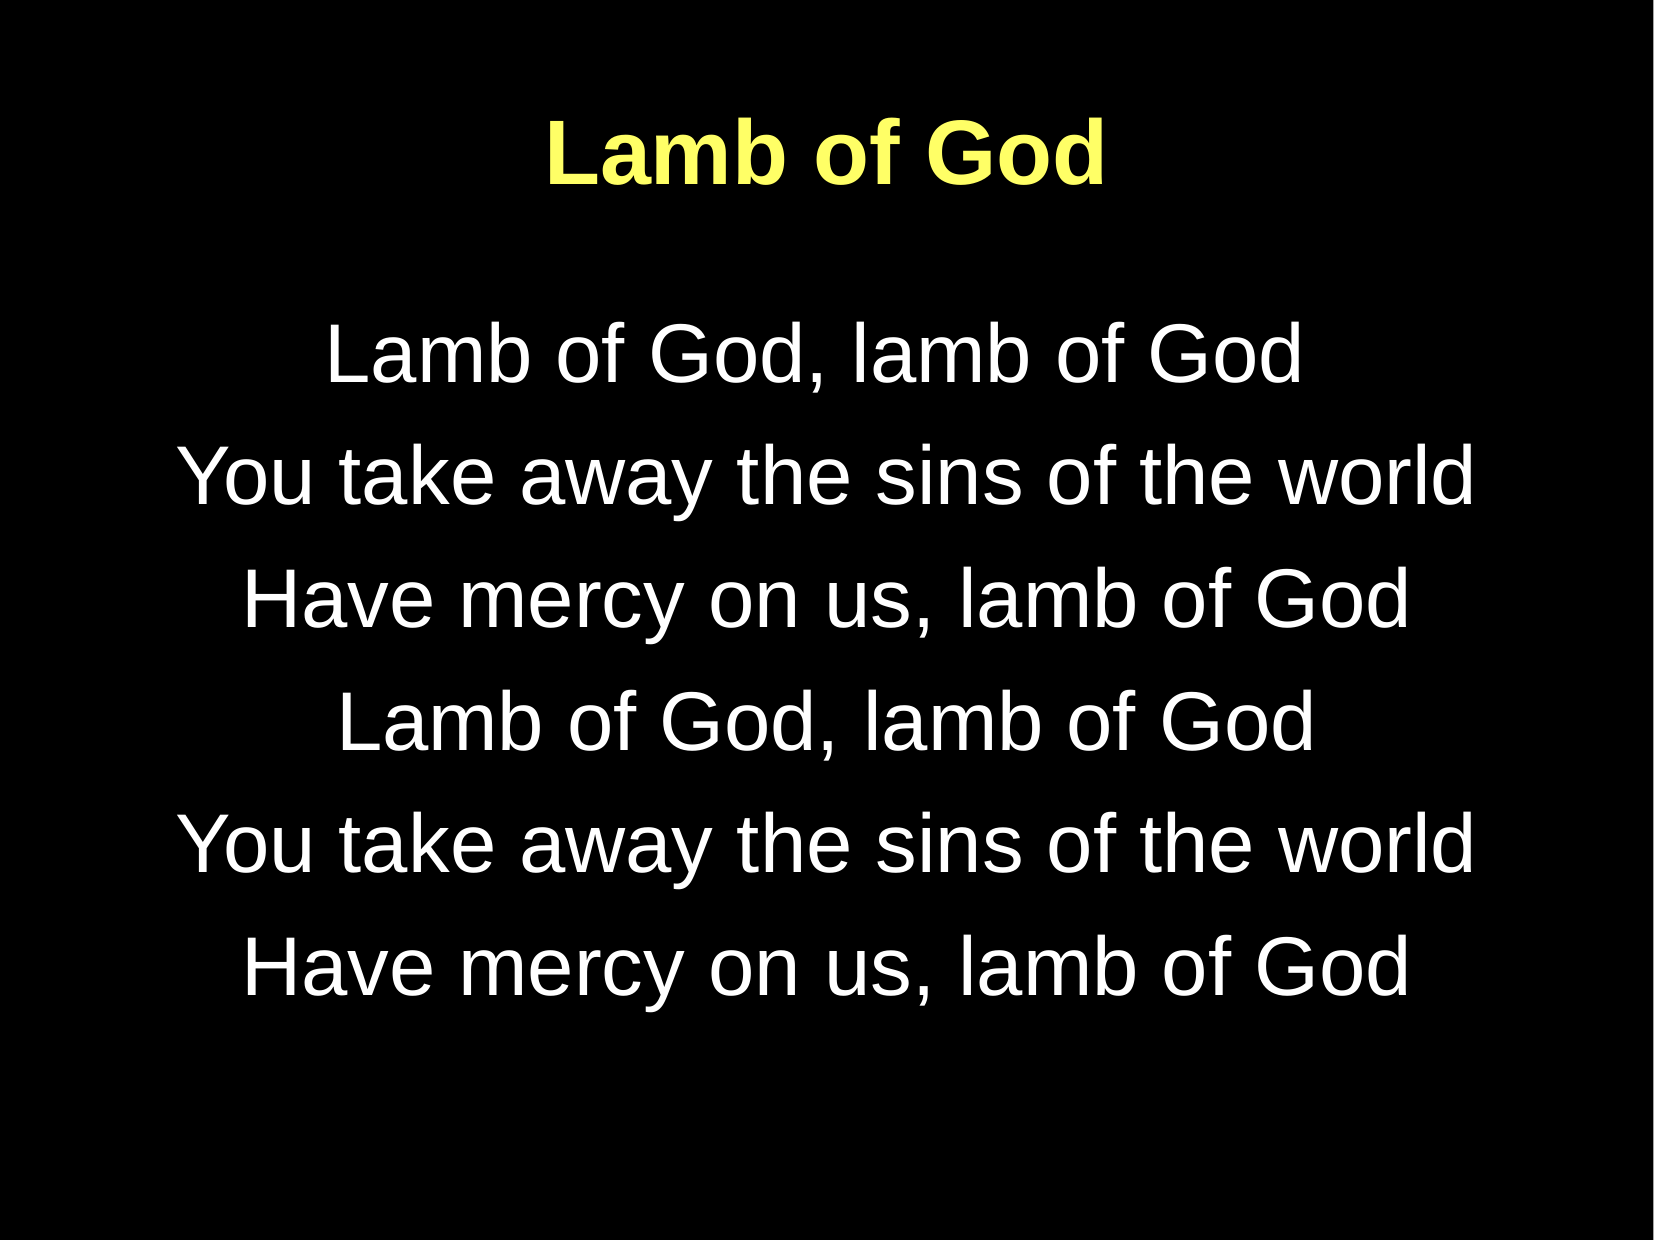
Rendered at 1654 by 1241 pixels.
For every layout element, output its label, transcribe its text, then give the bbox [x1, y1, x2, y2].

title Lamb of God [82, 49, 1571, 257]
list Lamb of God, lamb of God You take away the sins of the world Have mercy on us, lamb of God Lamb of God, lamb of God You take away the sins of the world Have mercy on us, lamb of God [0, 307, 1654, 1027]
